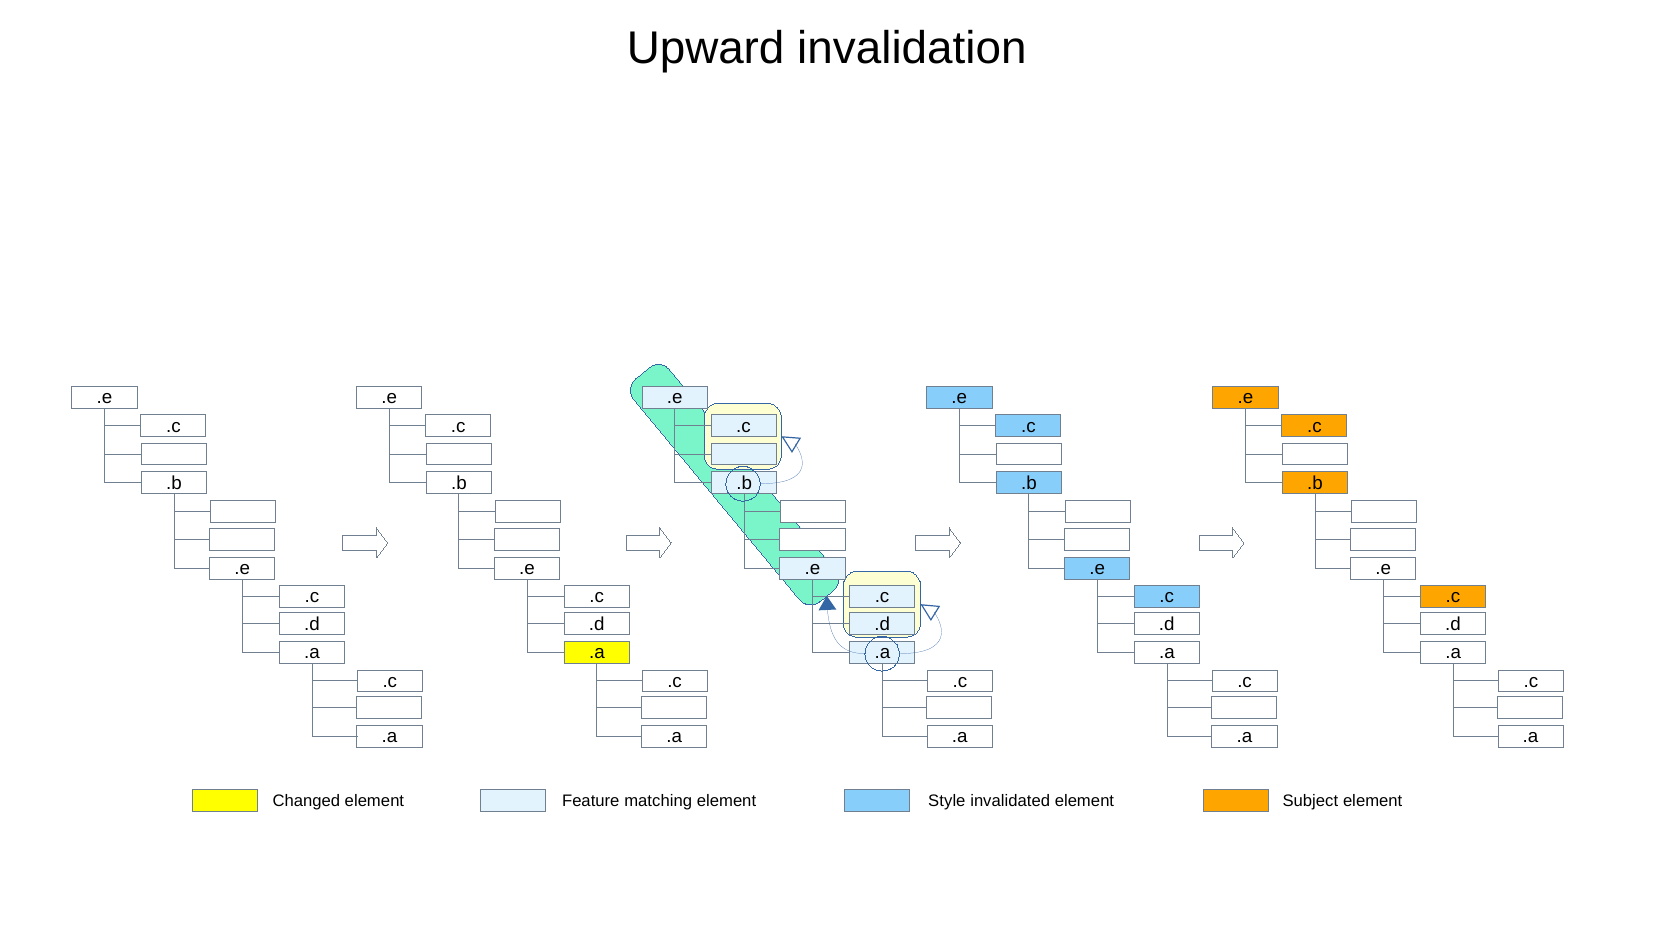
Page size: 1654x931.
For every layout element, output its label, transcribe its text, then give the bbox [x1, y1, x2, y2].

text_box .e [71, 386, 138, 409]
text_box .e [1064, 557, 1130, 580]
text_box [675, 403, 846, 568]
text_box [1282, 443, 1348, 465]
text_box .d [849, 612, 915, 635]
text_box [426, 443, 492, 465]
text_box .a [564, 641, 630, 664]
text_box .c [279, 585, 345, 608]
text_box .a [641, 725, 707, 748]
text_box [192, 789, 257, 812]
text_box .c [849, 585, 915, 608]
text_box .a [1211, 725, 1278, 748]
text_box .d [564, 612, 630, 635]
text_box .a [1420, 641, 1486, 664]
text_box .d [279, 612, 345, 635]
text_box .e [494, 557, 560, 580]
text_box .d [1420, 612, 1486, 635]
text_box .c [642, 670, 708, 692]
text_box .e [1350, 557, 1416, 580]
text_box .c [1281, 414, 1347, 437]
text_box [1065, 500, 1131, 523]
text_box [342, 527, 388, 558]
text_box [356, 696, 422, 719]
text_box Feature matching element [547, 783, 812, 818]
text_box .e [779, 557, 846, 580]
text_box .c [1420, 585, 1486, 608]
text_box .a [927, 725, 993, 748]
text_box .c [927, 670, 993, 692]
text_box [630, 364, 684, 448]
text_box .a [895, 641, 915, 653]
text_box [1351, 500, 1417, 523]
text_box .a [1498, 725, 1564, 748]
text_box .b [1282, 471, 1348, 494]
text_box [494, 528, 560, 551]
text_box Upward invalidation [0, 15, 1654, 91]
text_box .c [425, 414, 491, 437]
text_box [926, 696, 992, 719]
text_box [209, 528, 275, 551]
text_box [813, 580, 839, 596]
text_box .c [140, 414, 206, 437]
text_box [843, 624, 914, 672]
text_box [495, 500, 561, 523]
text_box .c [1498, 670, 1564, 692]
text_box .c [564, 585, 630, 608]
text_box [1211, 696, 1277, 719]
text_box [1199, 527, 1244, 558]
text_box .e [642, 386, 708, 409]
text_box [1064, 528, 1130, 551]
text_box [844, 789, 910, 812]
text_box [210, 500, 276, 523]
text_box Style invalidated element [913, 783, 1140, 818]
text_box .e [356, 386, 422, 409]
text_box [843, 571, 921, 635]
text_box .e [926, 386, 993, 409]
text_box [783, 580, 812, 605]
text_box .a [849, 652, 867, 664]
text_box .c [995, 414, 1061, 437]
text_box [641, 696, 707, 719]
text_box .b [426, 471, 492, 494]
text_box [626, 527, 672, 558]
text_box [813, 597, 825, 605]
text_box .c [1212, 670, 1278, 692]
text_box .b [996, 471, 1062, 494]
text_box [1203, 789, 1267, 812]
text_box .a [849, 641, 869, 653]
text_box [915, 527, 961, 558]
text_box .e [1212, 386, 1279, 409]
text_box .c [1134, 585, 1200, 608]
text_box Subject element [1267, 783, 1468, 818]
text_box .c [357, 670, 423, 692]
text_box [480, 789, 546, 812]
text_box Changed element [257, 783, 423, 818]
text_box [1350, 528, 1416, 551]
text_box .b [141, 471, 207, 494]
text_box .a [356, 725, 423, 748]
text_box .b [758, 483, 777, 494]
text_box .e [209, 557, 275, 580]
text_box [996, 443, 1062, 465]
text_box [1497, 696, 1563, 719]
text_box [141, 443, 207, 465]
text_box .a [279, 641, 345, 664]
text_box .d [1134, 612, 1200, 635]
text_box .c [711, 414, 777, 437]
text_box .b [711, 471, 730, 494]
text_box [703, 483, 711, 493]
text_box .b [756, 471, 777, 483]
text_box .a [897, 653, 915, 664]
text_box .a [1134, 641, 1200, 664]
